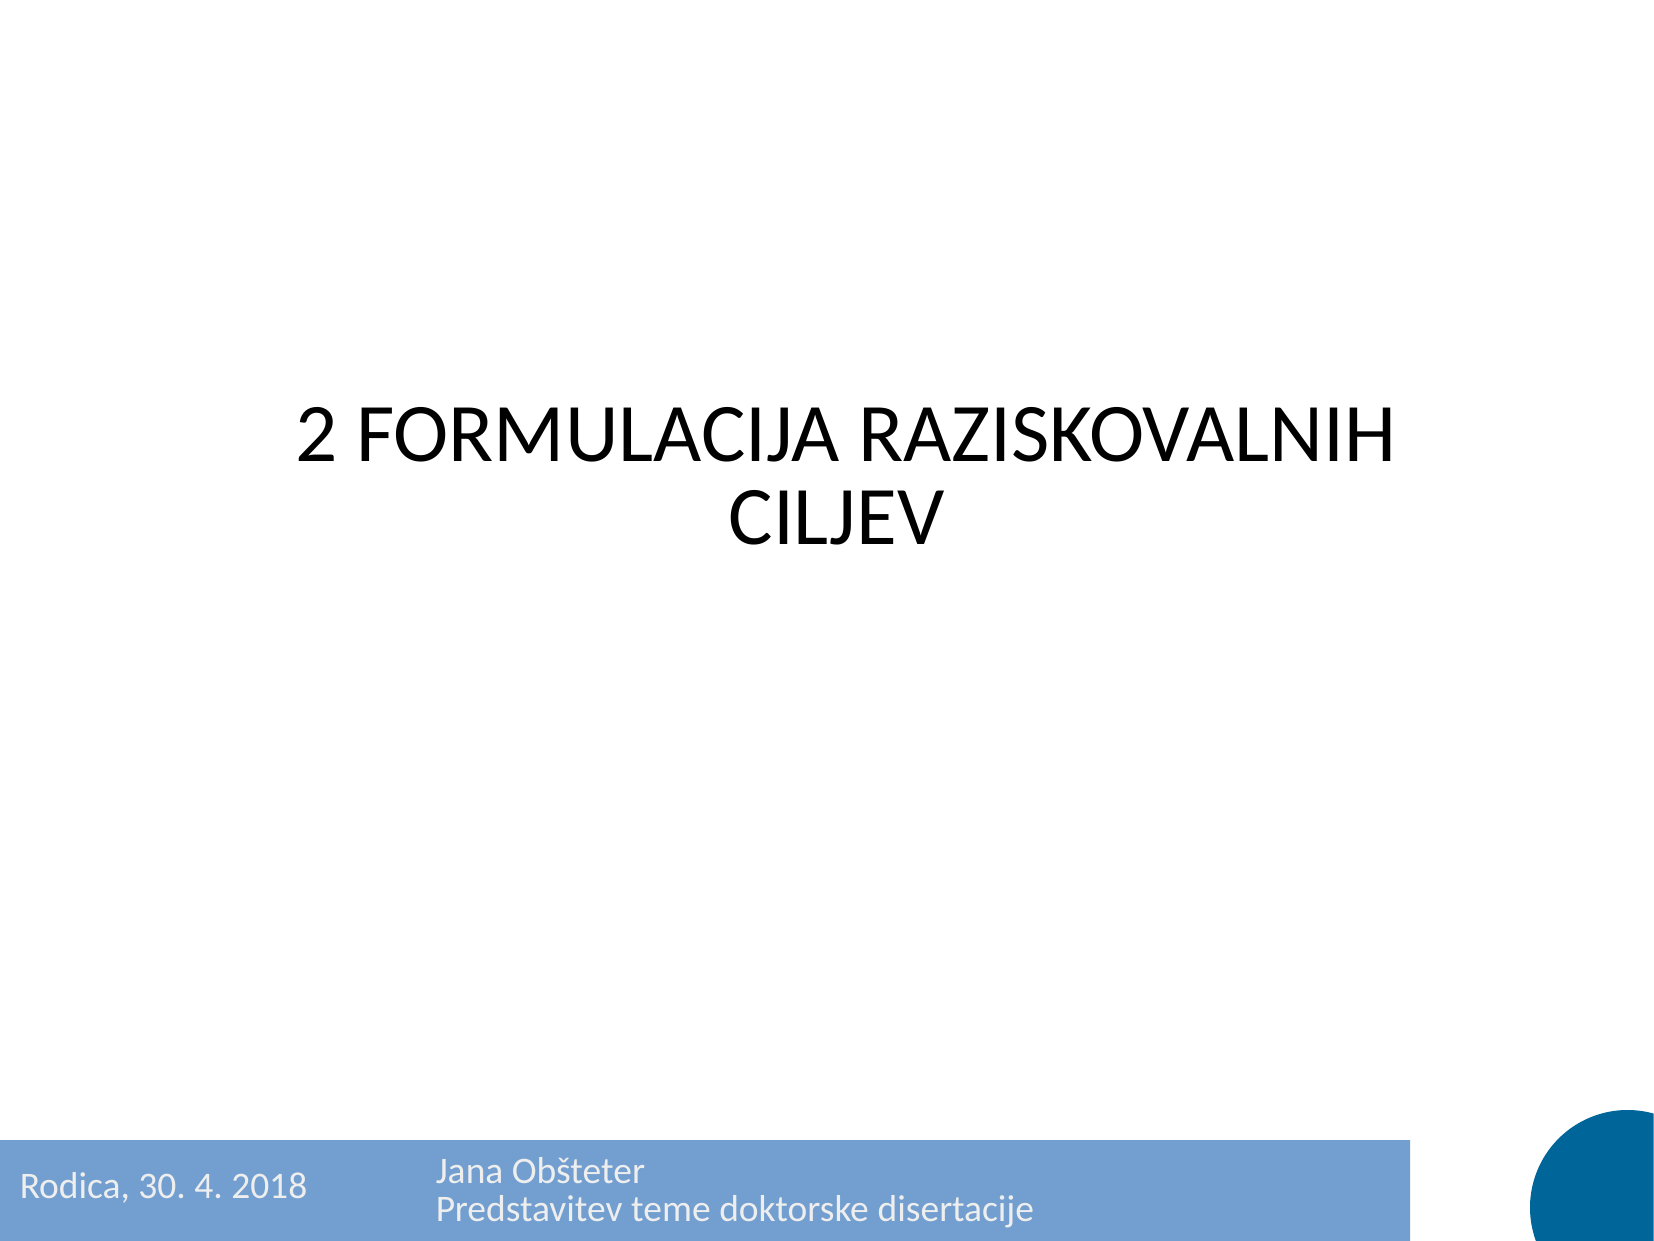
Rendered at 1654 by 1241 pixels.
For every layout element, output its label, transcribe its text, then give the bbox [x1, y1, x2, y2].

list 2 FORMULACIJA RAZISKOVALNIH CILJEV [101, 285, 1591, 1006]
